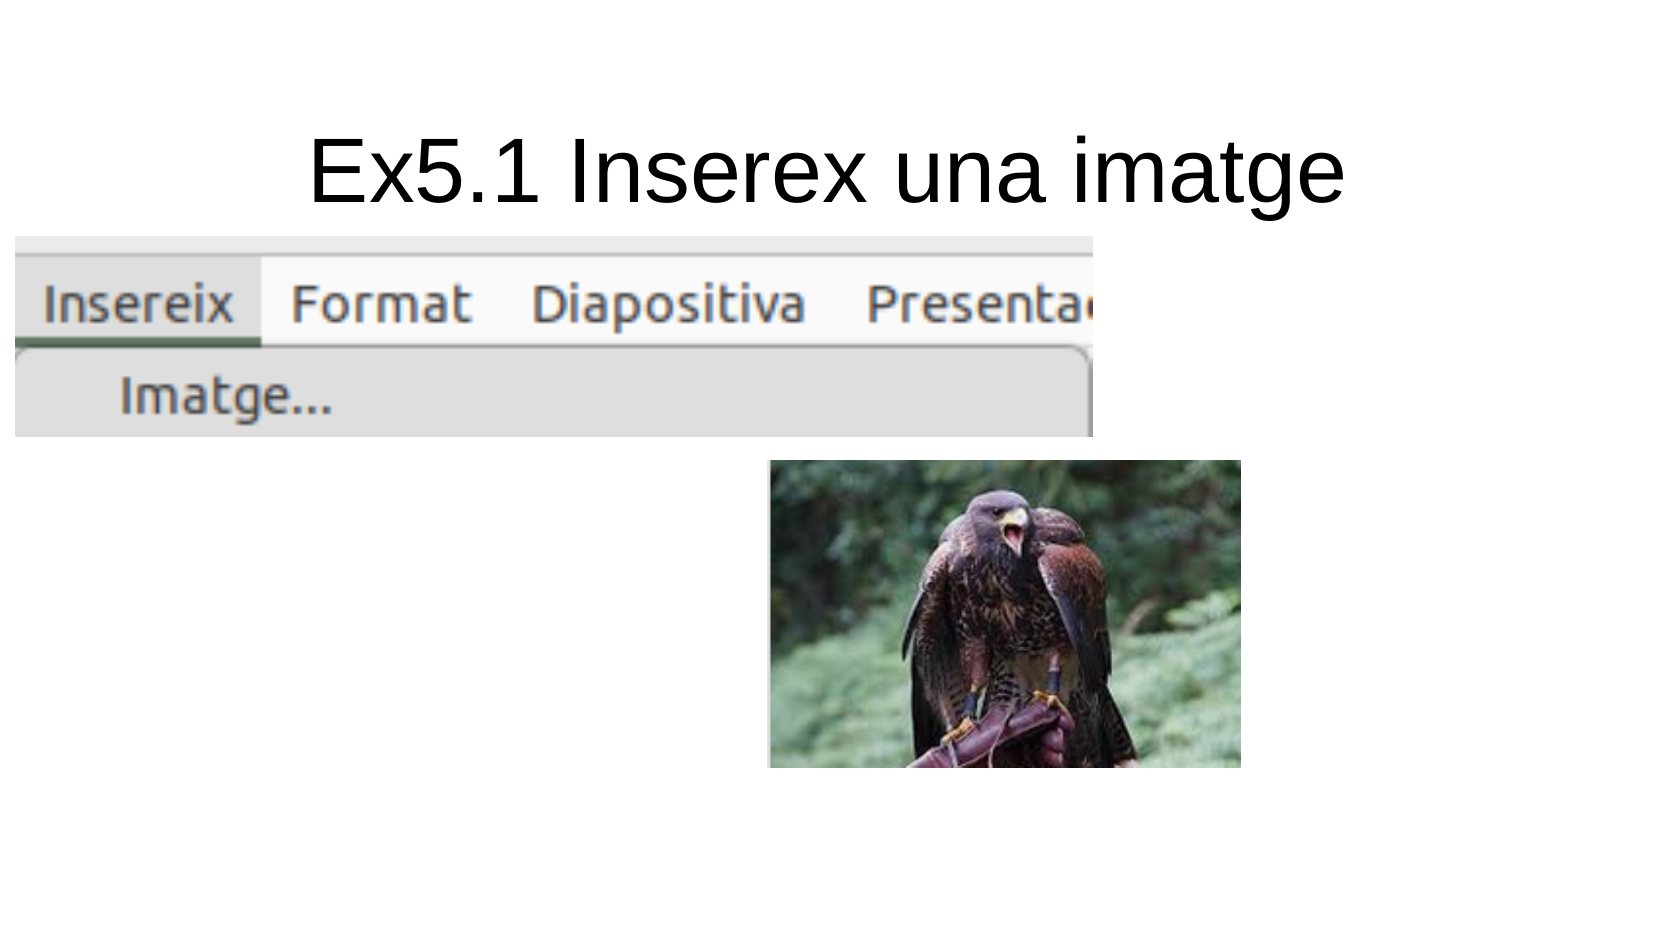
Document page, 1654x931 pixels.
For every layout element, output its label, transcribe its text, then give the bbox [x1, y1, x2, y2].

picture [15, 236, 1093, 437]
picture [767, 460, 1241, 768]
title Ex5.1 Inserex una imatge [84, 93, 1573, 249]
